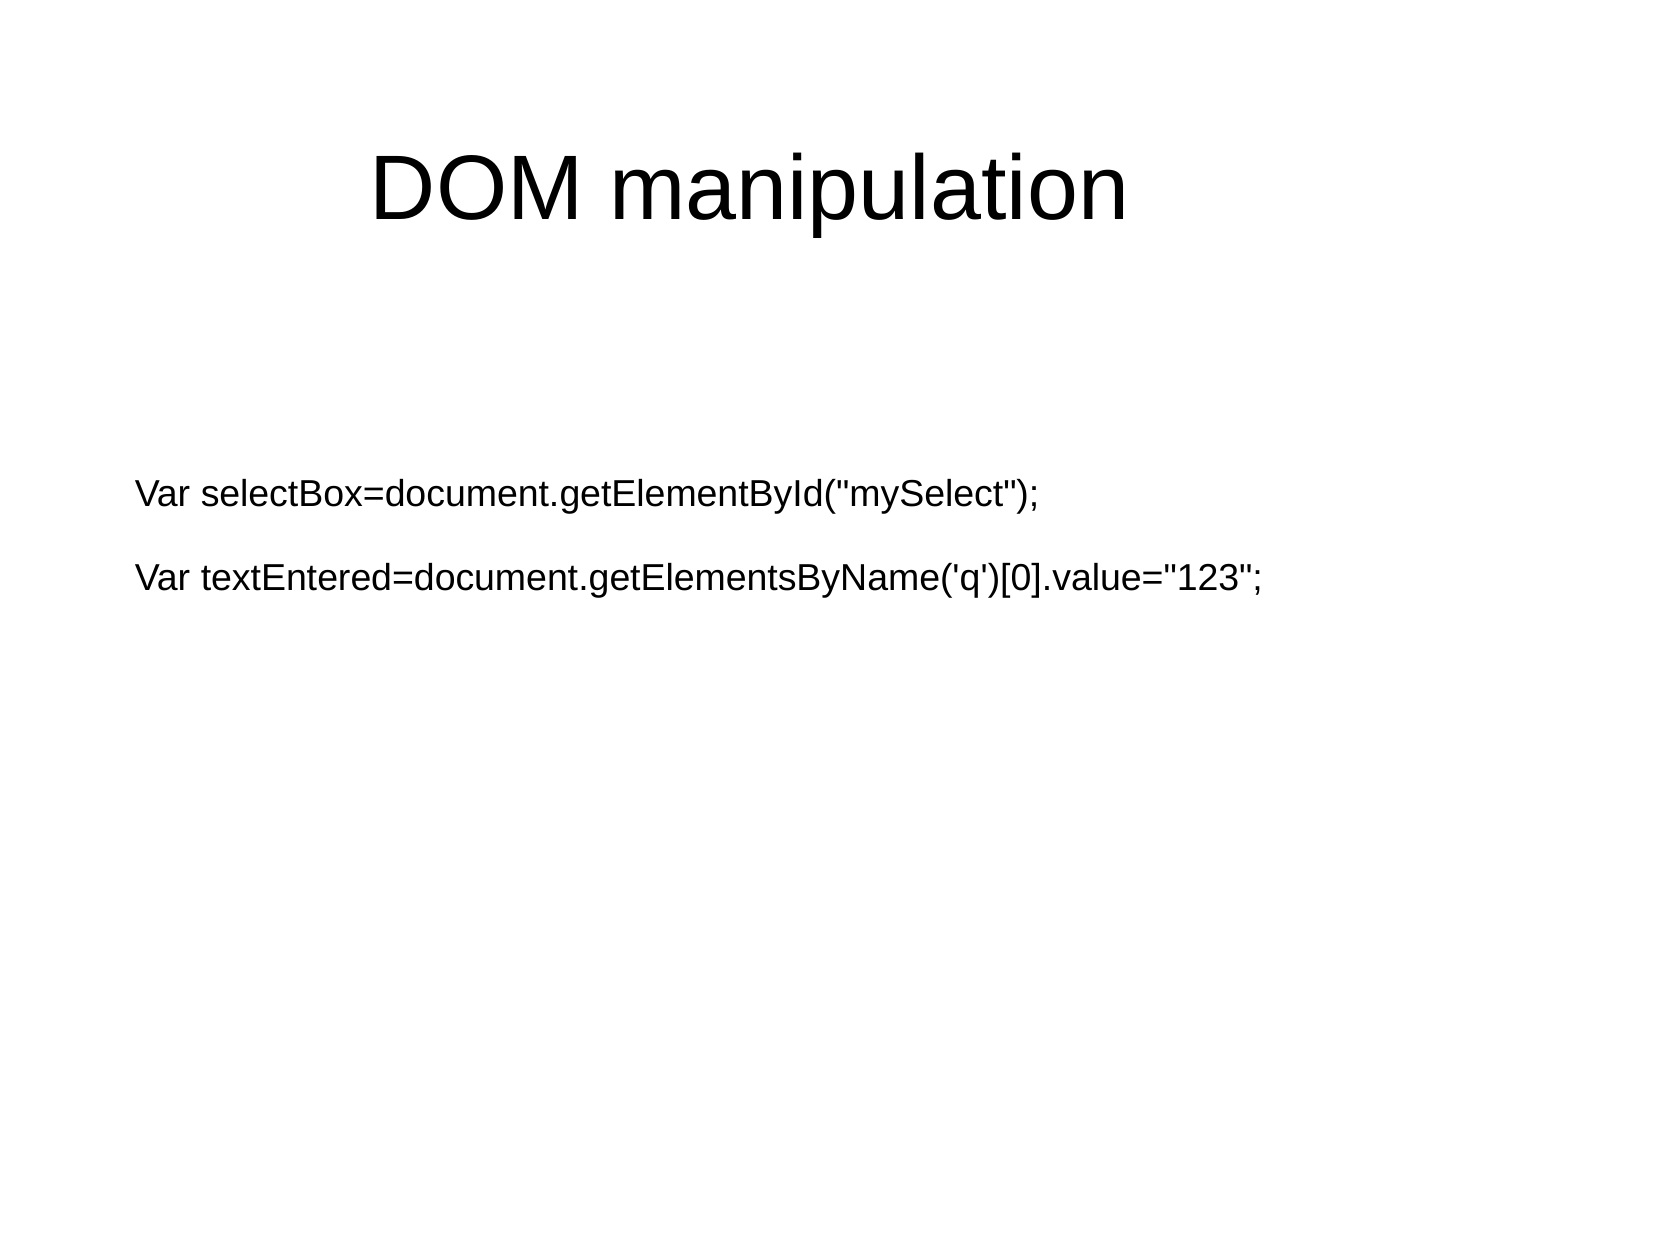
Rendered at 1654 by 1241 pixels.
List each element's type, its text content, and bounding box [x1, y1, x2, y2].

title DOM manipulation [75, 82, 1426, 293]
text_box Var selectBox=document.getElementById("mySelect"); Var textEntered=document.getElementsByName('q')[0].value="123"; [120, 465, 1420, 690]
